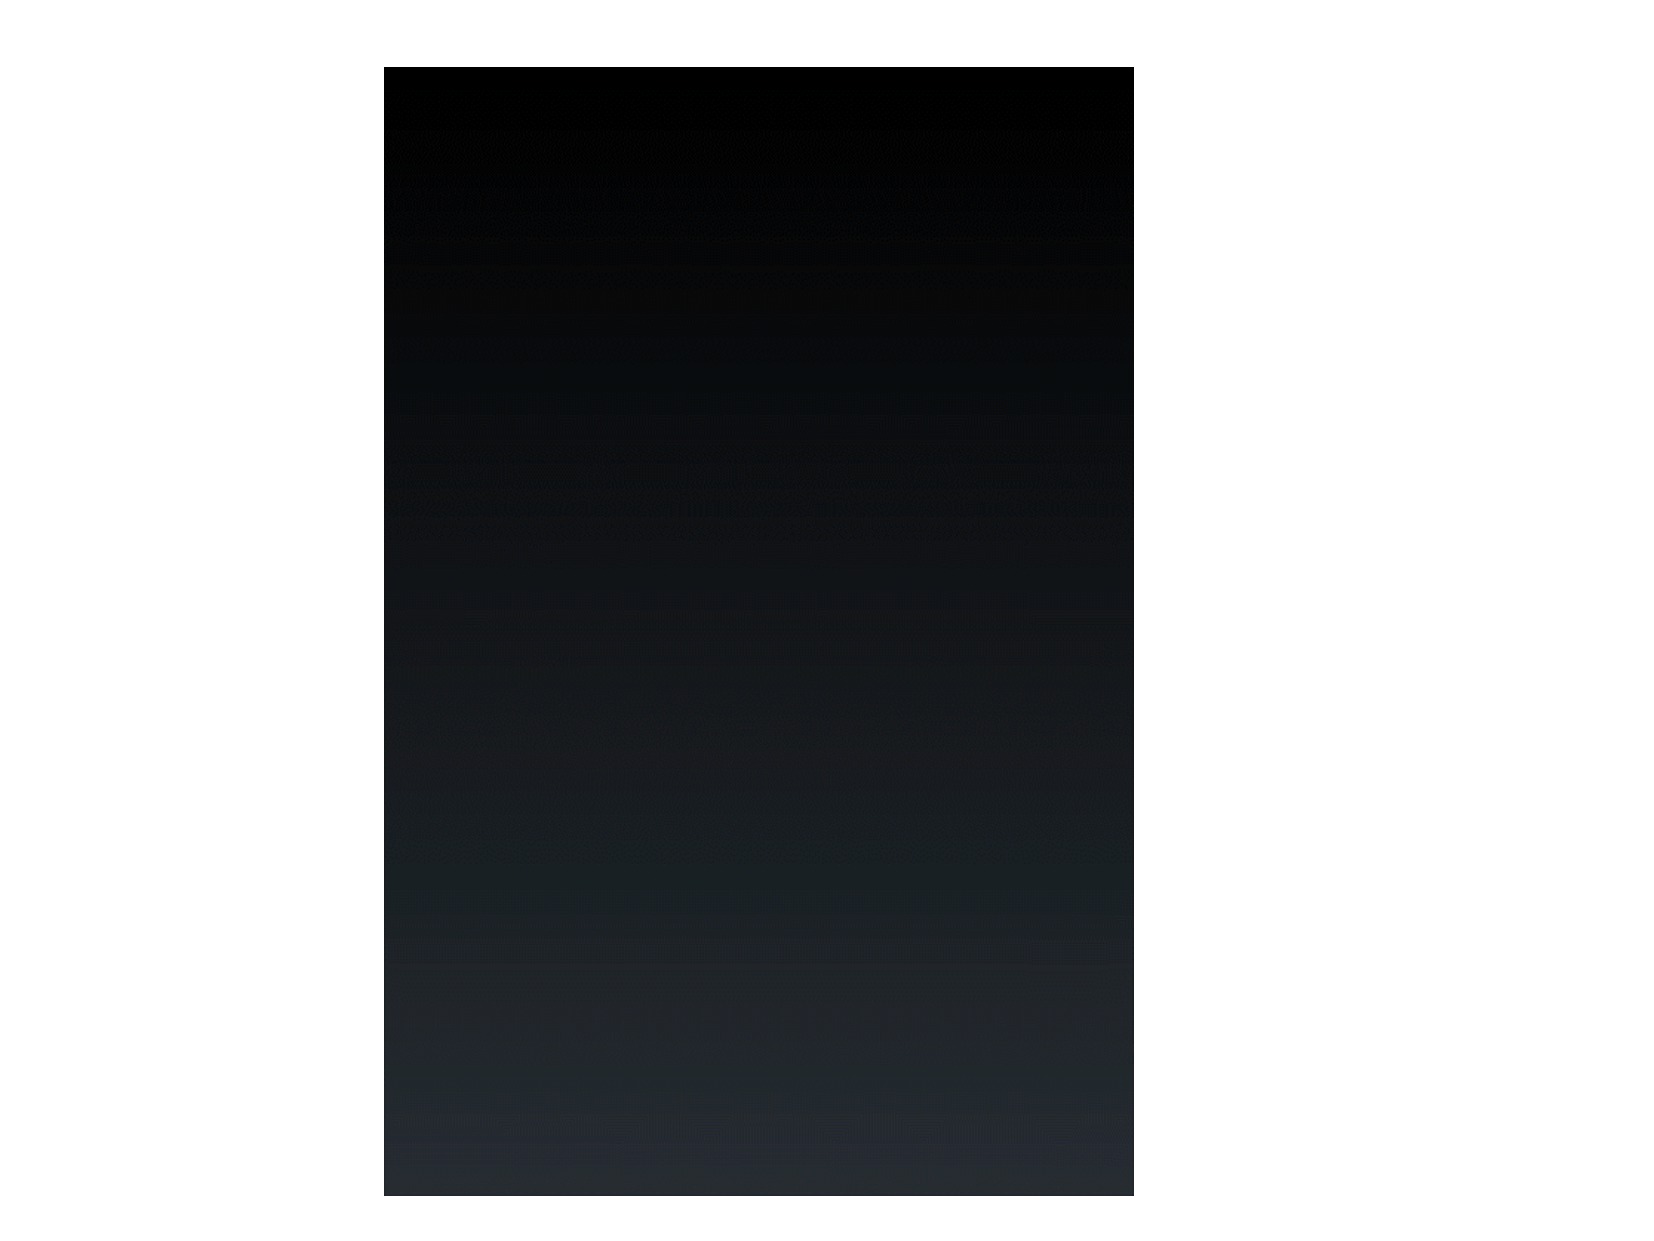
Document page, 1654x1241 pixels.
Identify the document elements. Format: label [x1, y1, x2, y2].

picture [384, 67, 1134, 1196]
